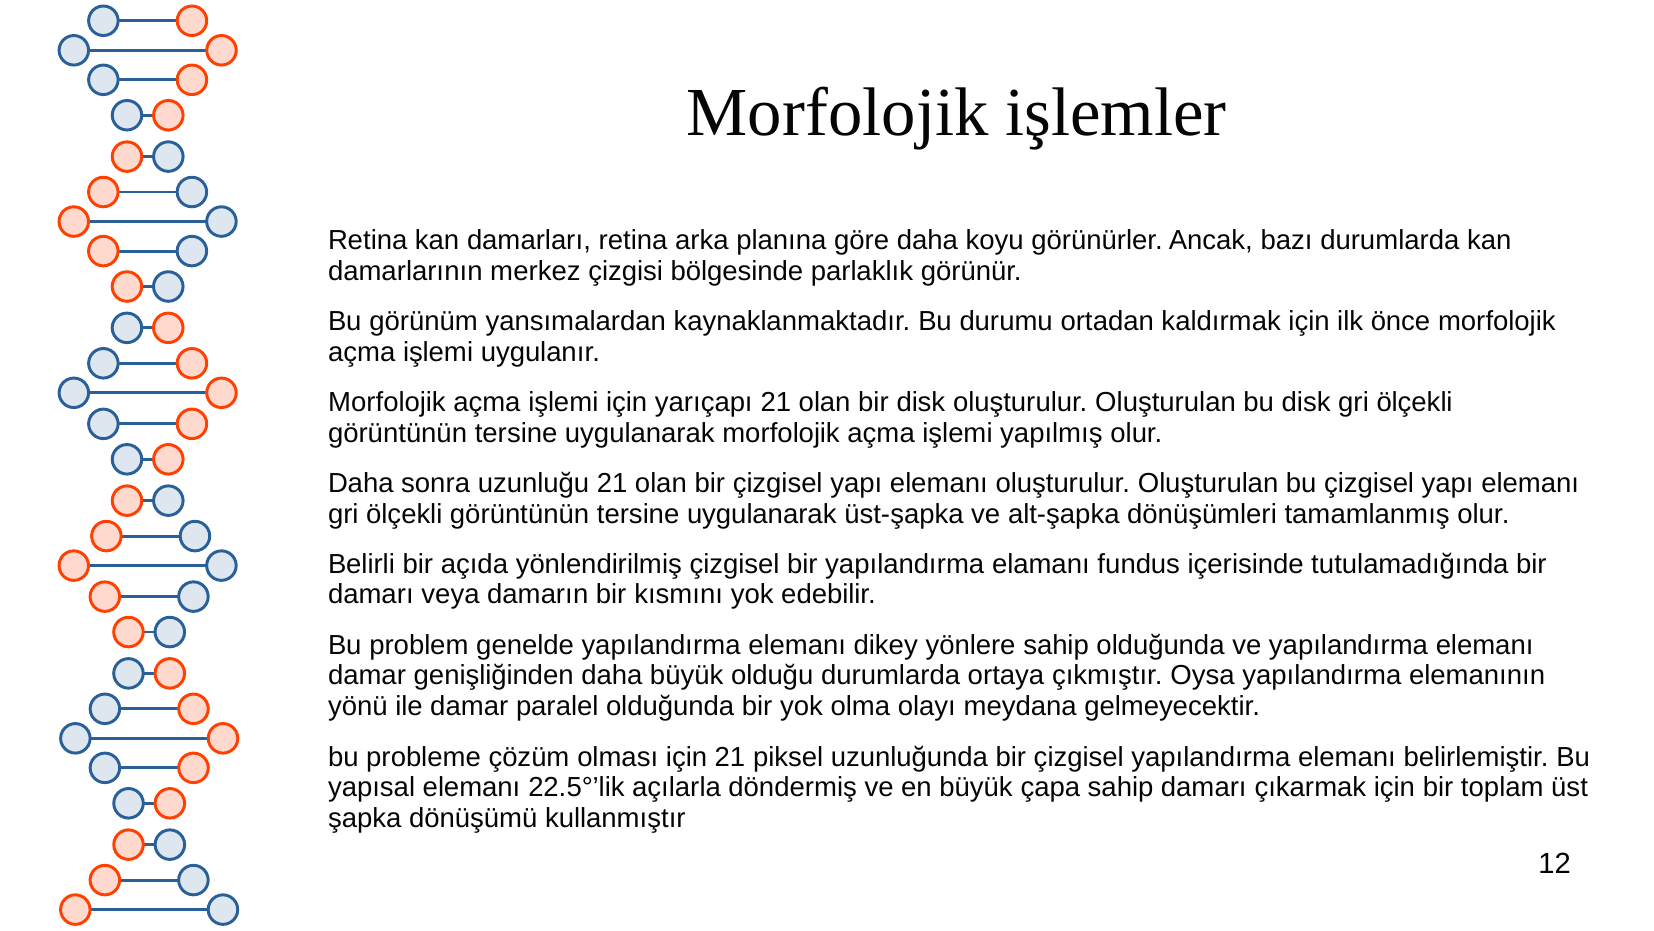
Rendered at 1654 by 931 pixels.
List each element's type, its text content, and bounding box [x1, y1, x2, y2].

list Retina kan damarları, retina arka planına göre daha koyu görünürler. Ancak, bazı durumlarda kan damarlarının merkez çizgisi bölgesinde parlaklık görünür. Bu görünüm yansımalardan kaynaklanmaktadır. Bu durumu ortadan kaldırmak için ilk önce morfolojik açma işlemi uygulanır. Morfolojik açma işlemi için yarıçapı 21 olan bir disk oluşturulur. Oluşturulan bu disk gri ölçekli görüntünün tersine uygulanarak morfolojik açma işlemi yapılmış olur. Daha sonra uzunluğu 21 olan bir çizgisel yapı elemanı oluşturulur. Oluşturulan bu çizgisel yapı elemanı gri ölçekli görüntünün tersine uygulanarak üst-şapka ve alt-şapka dönüşümleri tamamlanmış olur. Belirli bir açıda yönlendirilmiş çizgisel bir yapılandırma elamanı fundus içerisinde tutulamadığında bir damarı veya damarın bir kısmını yok edebilir. Bu problem genelde yapılandırma elemanı dikey yönlere sahip olduğunda ve yapılandırma elemanı damar genişliğinden daha büyük olduğu durumlarda ortaya çıkmıştır. Oysa yapılandırma elemanının yönü ile damar paralel olduğunda bir yok olma olayı meydana gelmeyecektir. bu probleme çözüm olması için 21 piksel uzunluğunda bir çizgisel yapılandırma elemanı belirlemiştir. Bu yapısal elemanı 22.5°’lik açılarla döndermiş ve en büyük çapa sahip damarı çıkarmak için bir toplam üst şapka dönüşümü kullanmıştır [265, 224, 1595, 857]
title Morfolojik işlemler [265, 35, 1595, 189]
